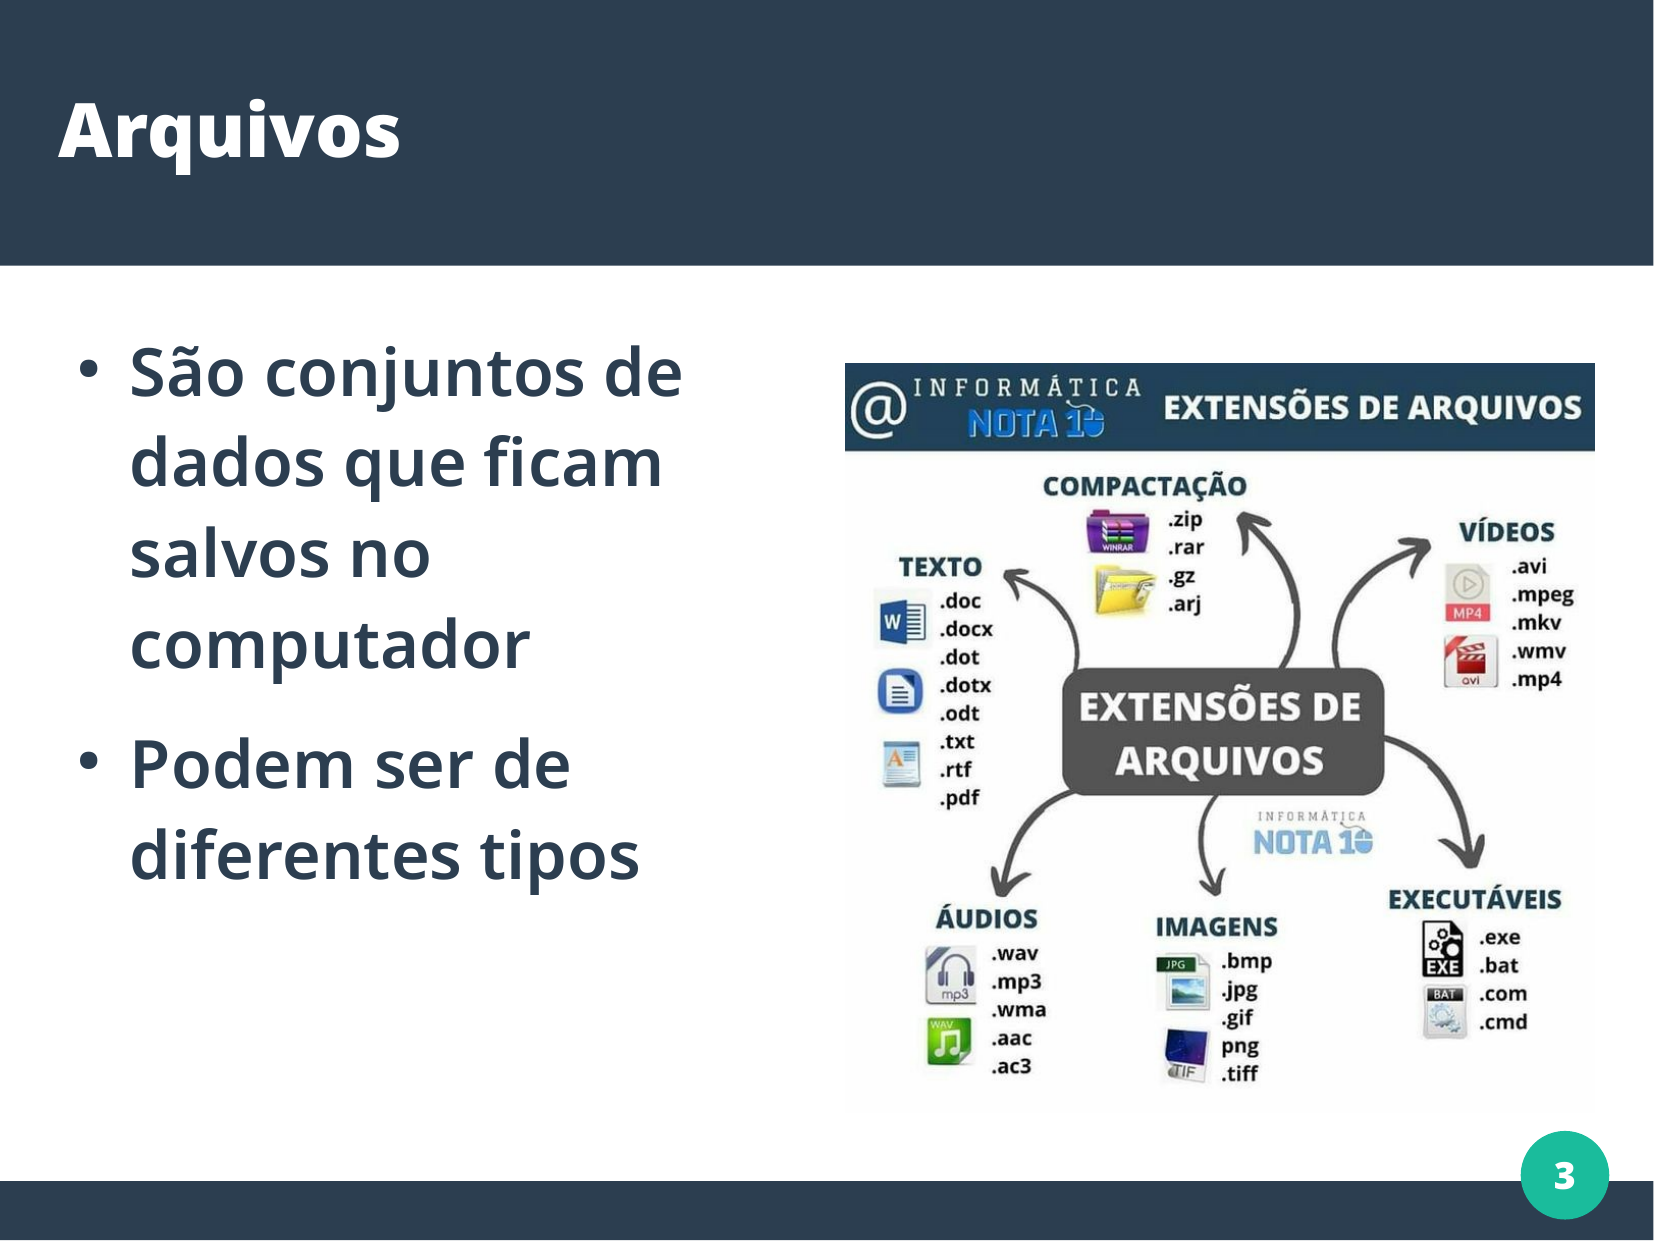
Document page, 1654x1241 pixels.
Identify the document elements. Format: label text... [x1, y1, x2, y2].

title Arquivos [59, 49, 1595, 207]
list São conjuntos de dados que ficam salvos no computador Podem ser de diferentes tipos [59, 324, 809, 1152]
picture [845, 363, 1595, 1113]
